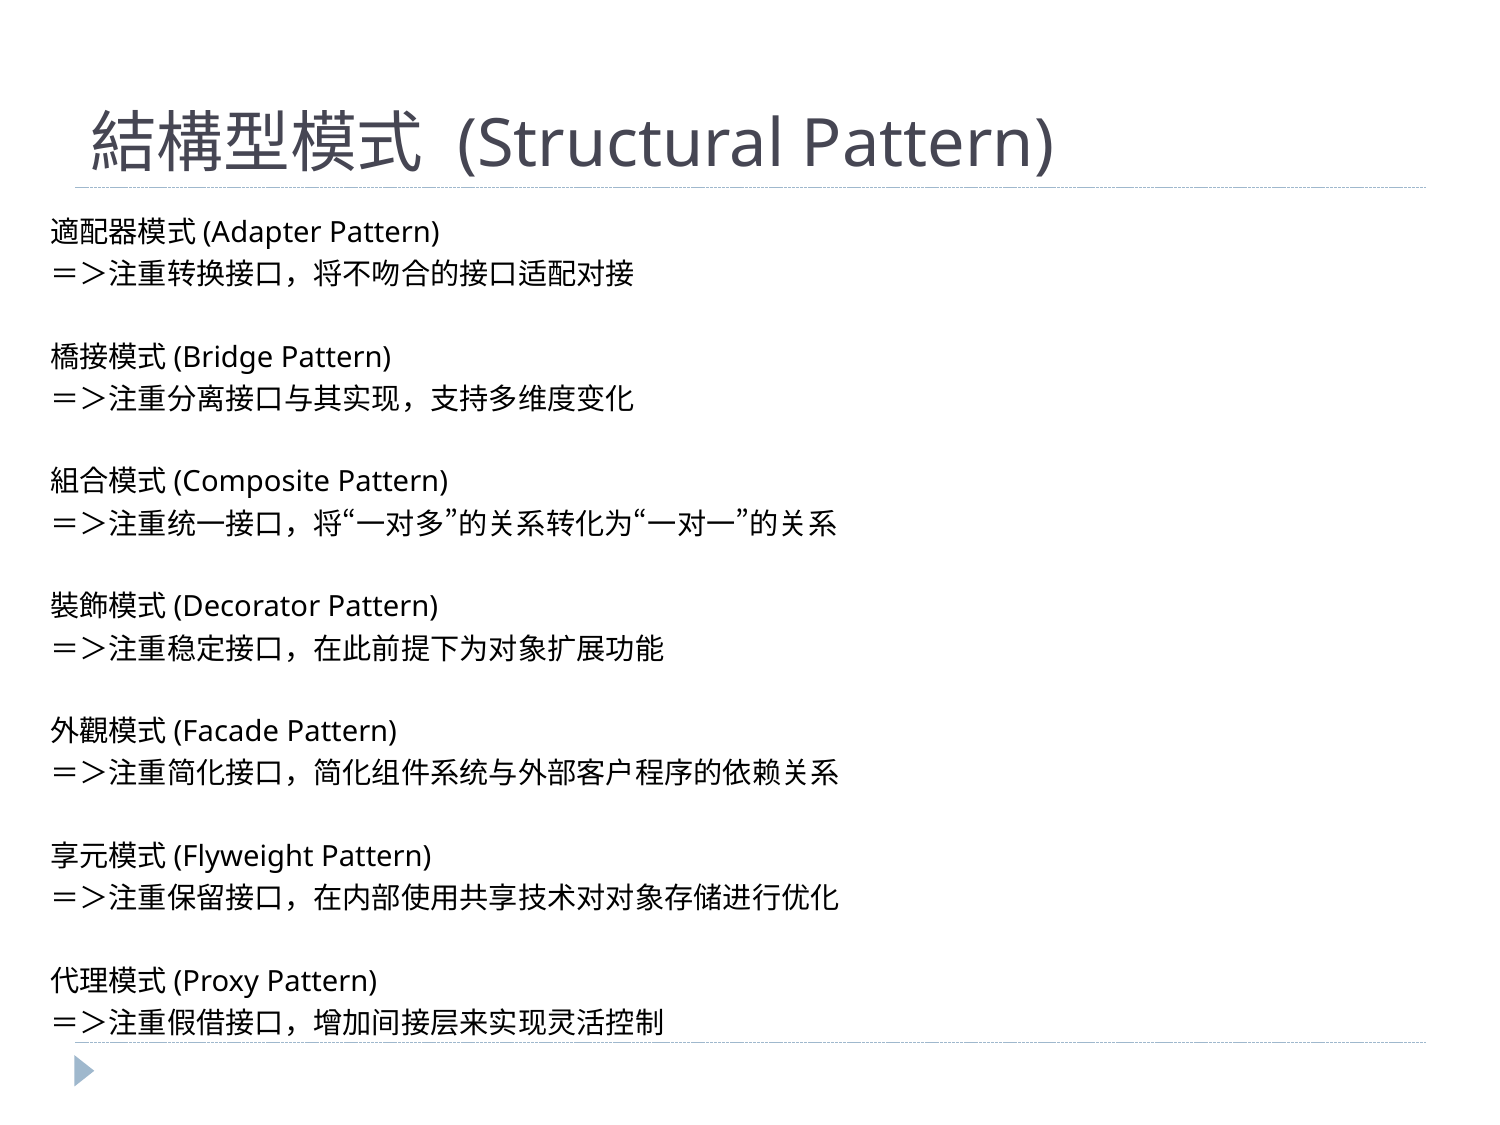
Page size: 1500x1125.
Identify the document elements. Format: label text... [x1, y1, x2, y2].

text_box 適配器模式 (Adapter Pattern) ＝＞注重转换接口，将不吻合的接口适配对接 橋接模式 (Bridge Pattern) ＝＞注重分离接口与其实现，支持多维度变化 組合模式 (Composite Pattern) ＝＞注重统一接口，将“一对多”的关系转化为“一对一”的关系 裝飾模式 (Decorator Pattern) ＝＞注重稳定接口，在此前提下为对象扩展功能 外觀模式 (Facade Pattern) ＝＞注重简化接口，简化组件系统与外部客户程序的依赖关系 享元模式 (Flyweight Pattern) ＝＞注重保留接口，在内部使用共享技术对对象存储进行优化 代理模式 (Proxy Pattern) ＝＞注重假借接口，增加间接层来实现灵活控制 [35, 200, 1300, 998]
title 結構型模式 (Structural Pattern) [75, 24, 1425, 188]
